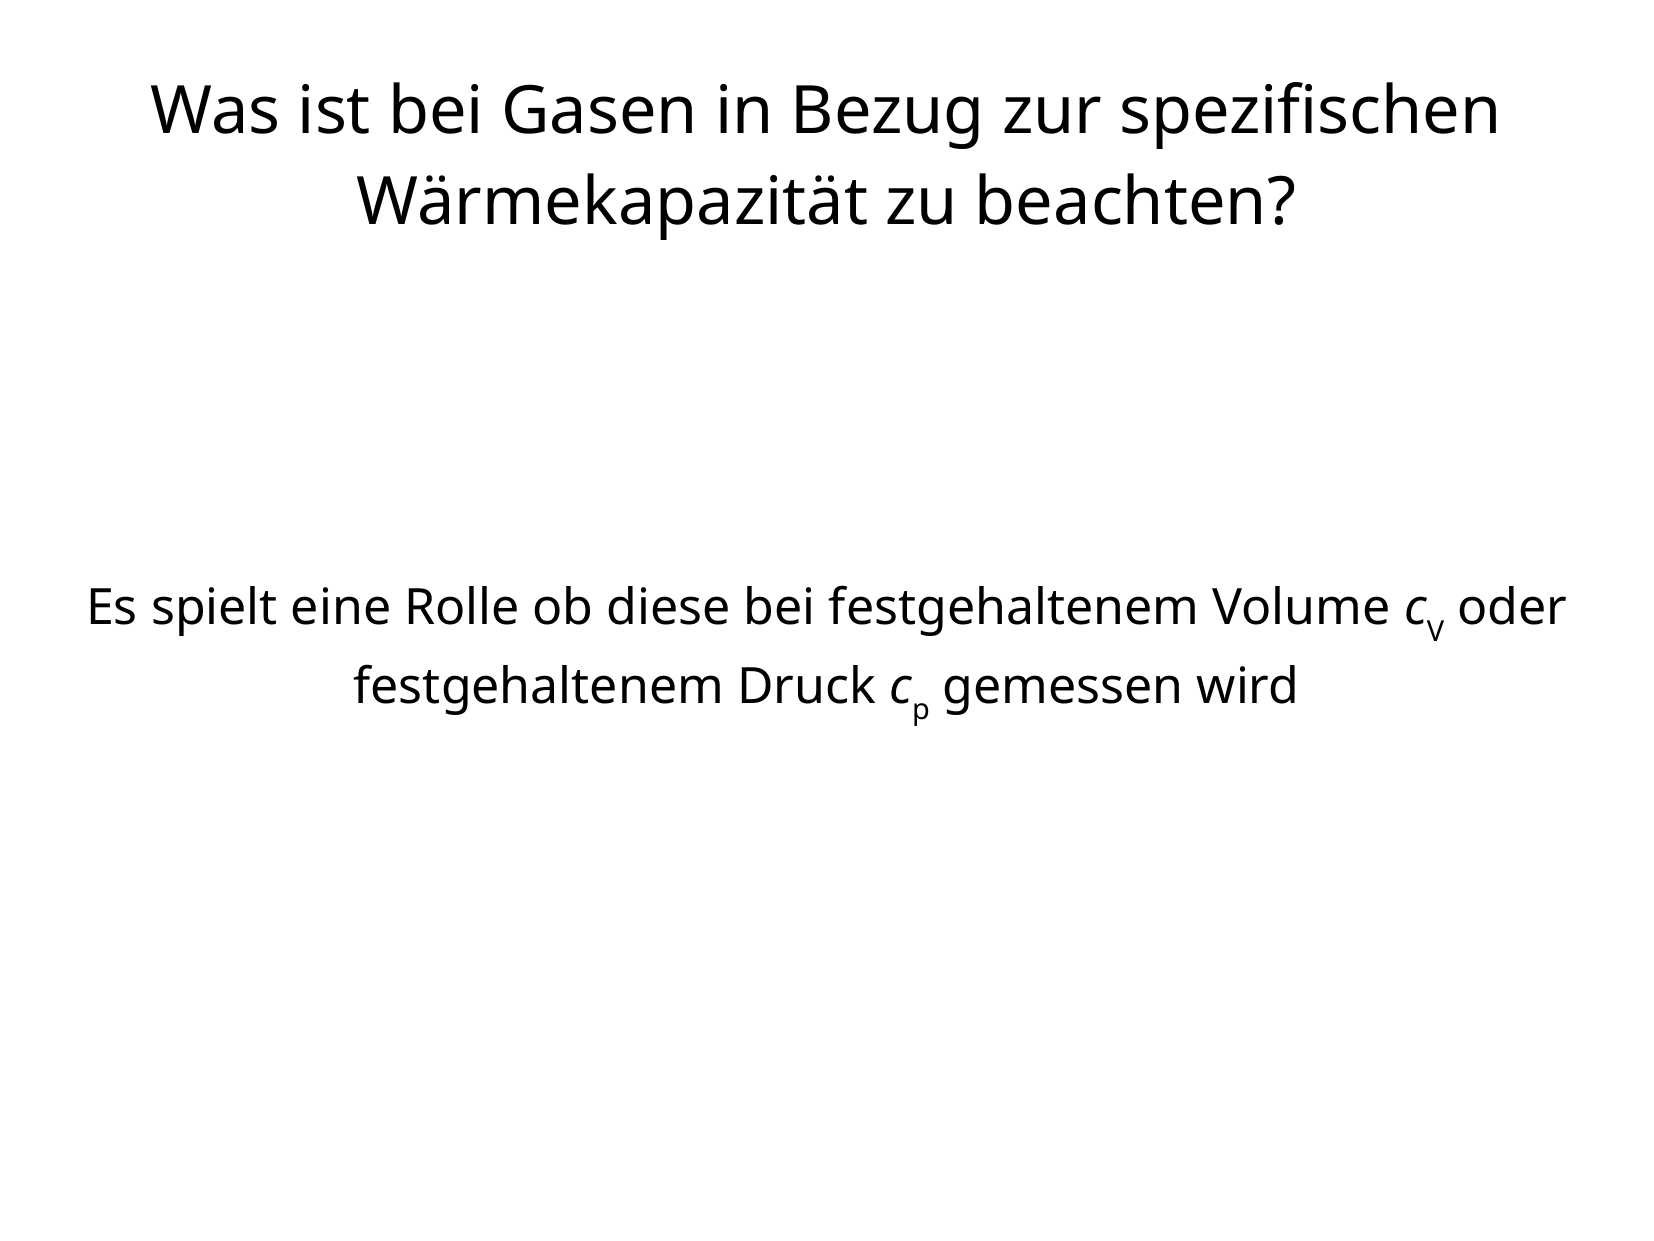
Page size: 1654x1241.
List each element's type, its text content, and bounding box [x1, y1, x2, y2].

subtitle Es spielt eine Rolle ob diese bei festgehaltenem Volume cV oder festgehaltenem Druck cp gemessen wird [82, 290, 1571, 1010]
title Was ist bei Gasen in Bezug zur spezifischen Wärmekapazität zu beachten? [82, 49, 1571, 257]
